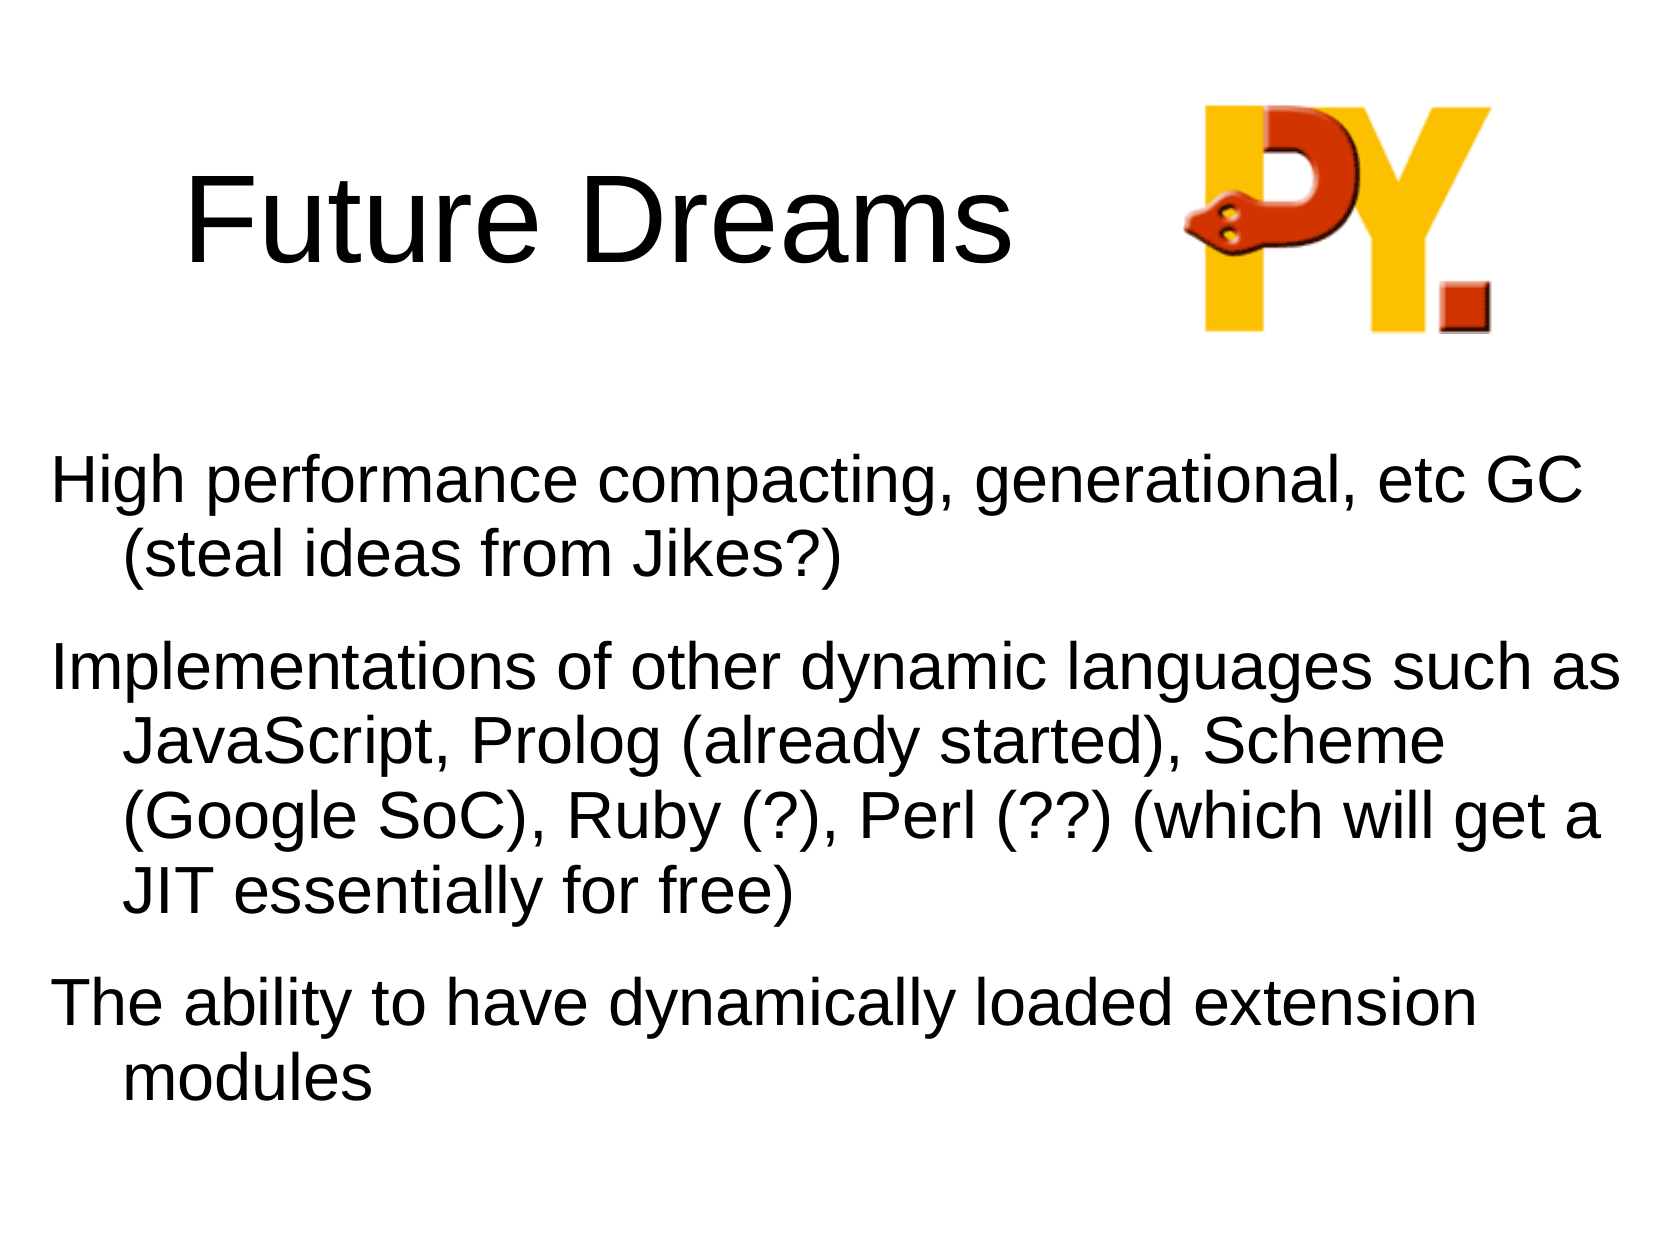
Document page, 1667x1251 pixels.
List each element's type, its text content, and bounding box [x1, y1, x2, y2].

title Future Dreams [37, 62, 1161, 376]
picture [1183, 104, 1494, 334]
list High performance compacting, generational, etc GC (steal ideas from Jikes?) Implementations of other dynamic languages such as JavaScript, Prolog (already started), Scheme (Google SoC), Ruby (?), Perl (??) (which will get a JIT essentially for free) The ability to have dynamically loaded extension modules [0, 433, 1667, 1167]
